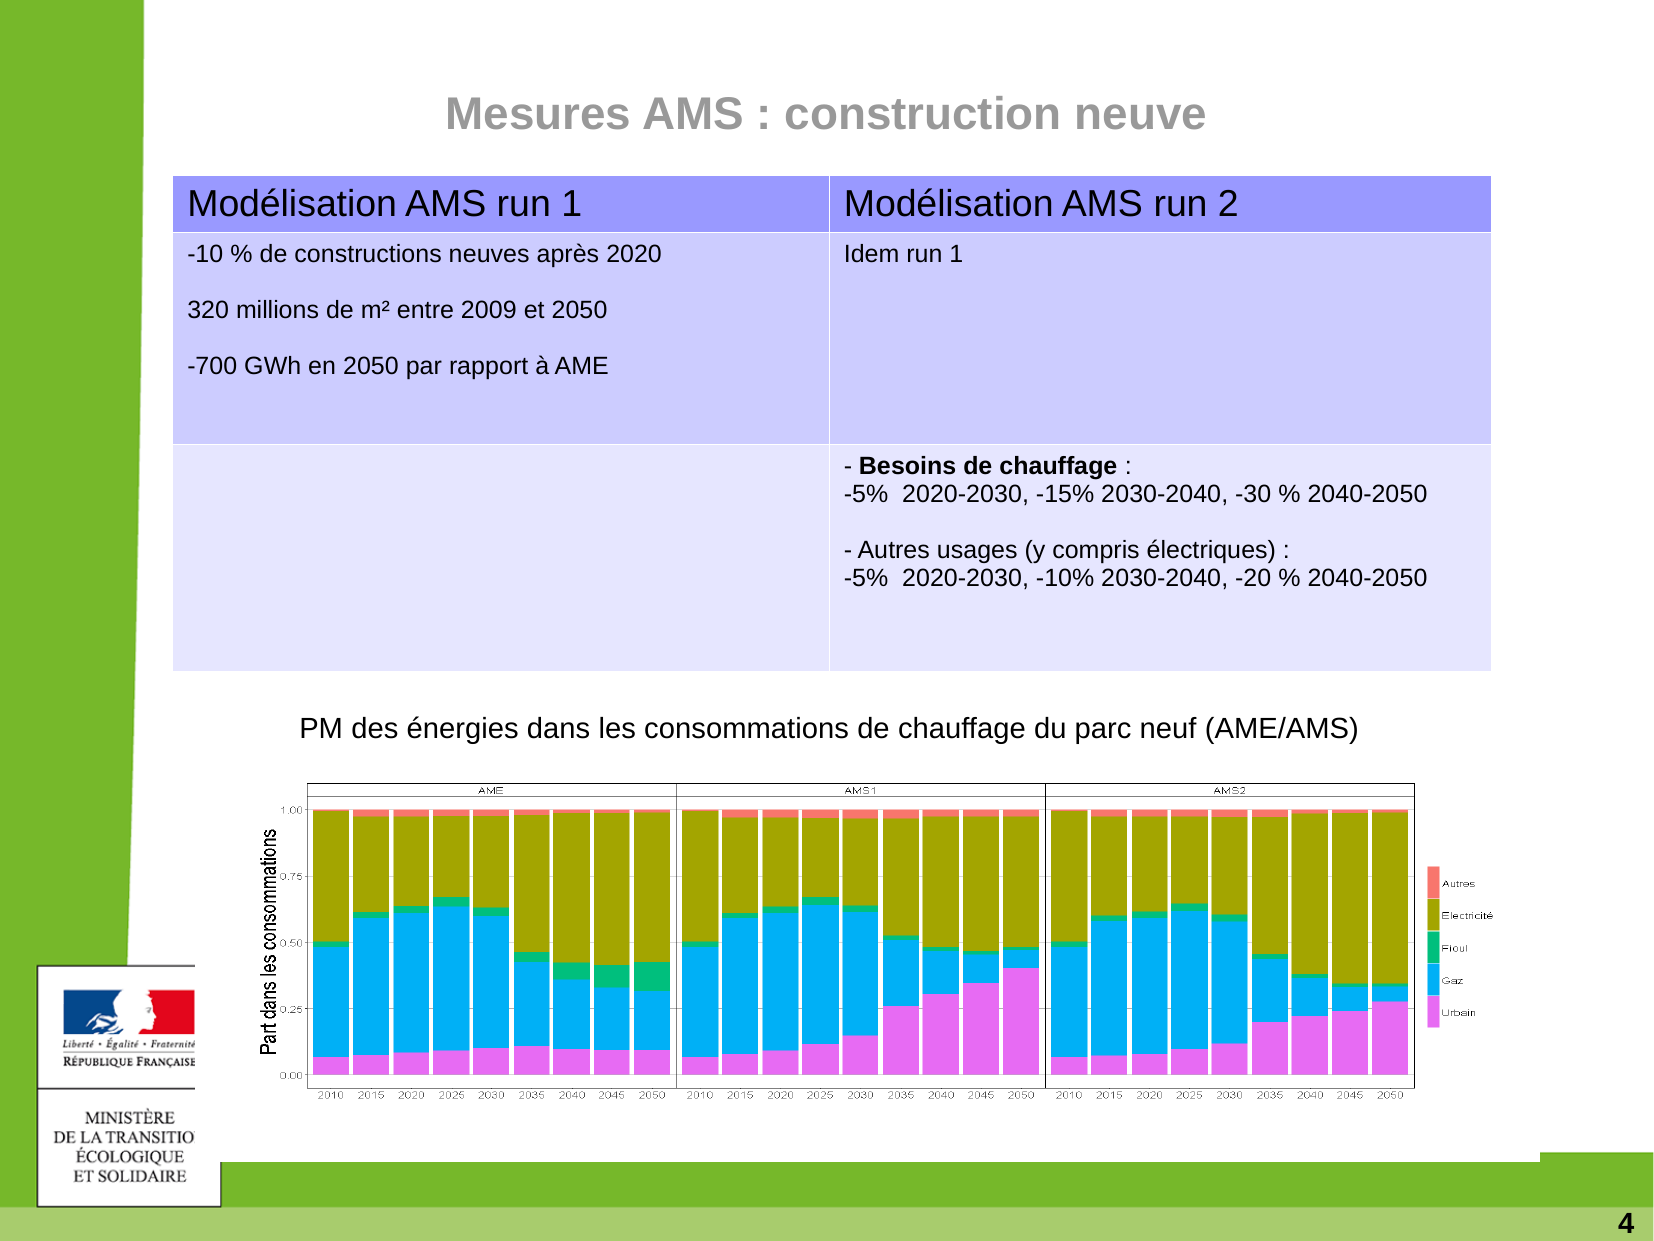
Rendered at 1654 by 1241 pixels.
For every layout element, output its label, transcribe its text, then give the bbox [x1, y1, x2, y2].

picture [0, 0, 1654, 1241]
table_cell -10 % de constructions neuves après 2020 320 millions de m² entre 2009 et 2050 -700 GWh en 2050 par rapport à AME [173, 233, 829, 444]
title Mesures AMS : construction neuve [82, 49, 1571, 178]
table_cell - Besoins de chauffage : -5% 2020-2030, -15% 2030-2040, -30 % 2040-2050 - Autres usages (y compris électriques) : -5% 2020-2030, -10% 2030-2040, -20 % 2040-2050 [830, 445, 1491, 671]
text_box PM des énergies dans les consommations de chauffage du parc neuf (AME/AMS) [284, 704, 1380, 751]
table_header Modélisation AMS run 2 [830, 176, 1491, 232]
table_header Modélisation AMS run 1 [173, 176, 829, 232]
table_cell [173, 445, 829, 671]
table_cell Idem run 1 [830, 233, 1491, 444]
